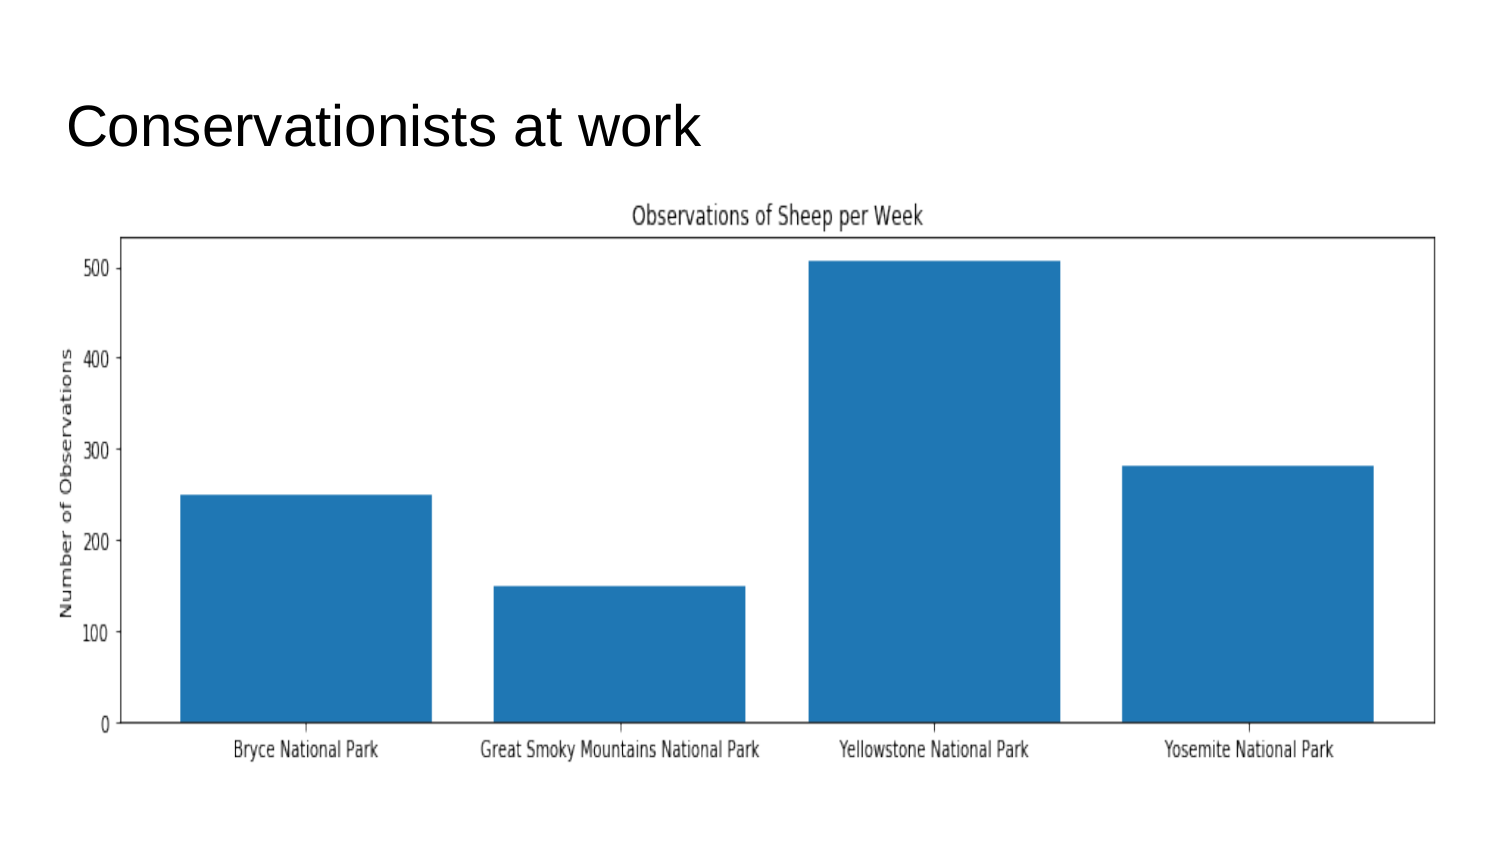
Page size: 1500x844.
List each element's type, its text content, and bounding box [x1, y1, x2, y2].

picture [51, 188, 1449, 776]
title Conservationists at work [51, 72, 1449, 167]
